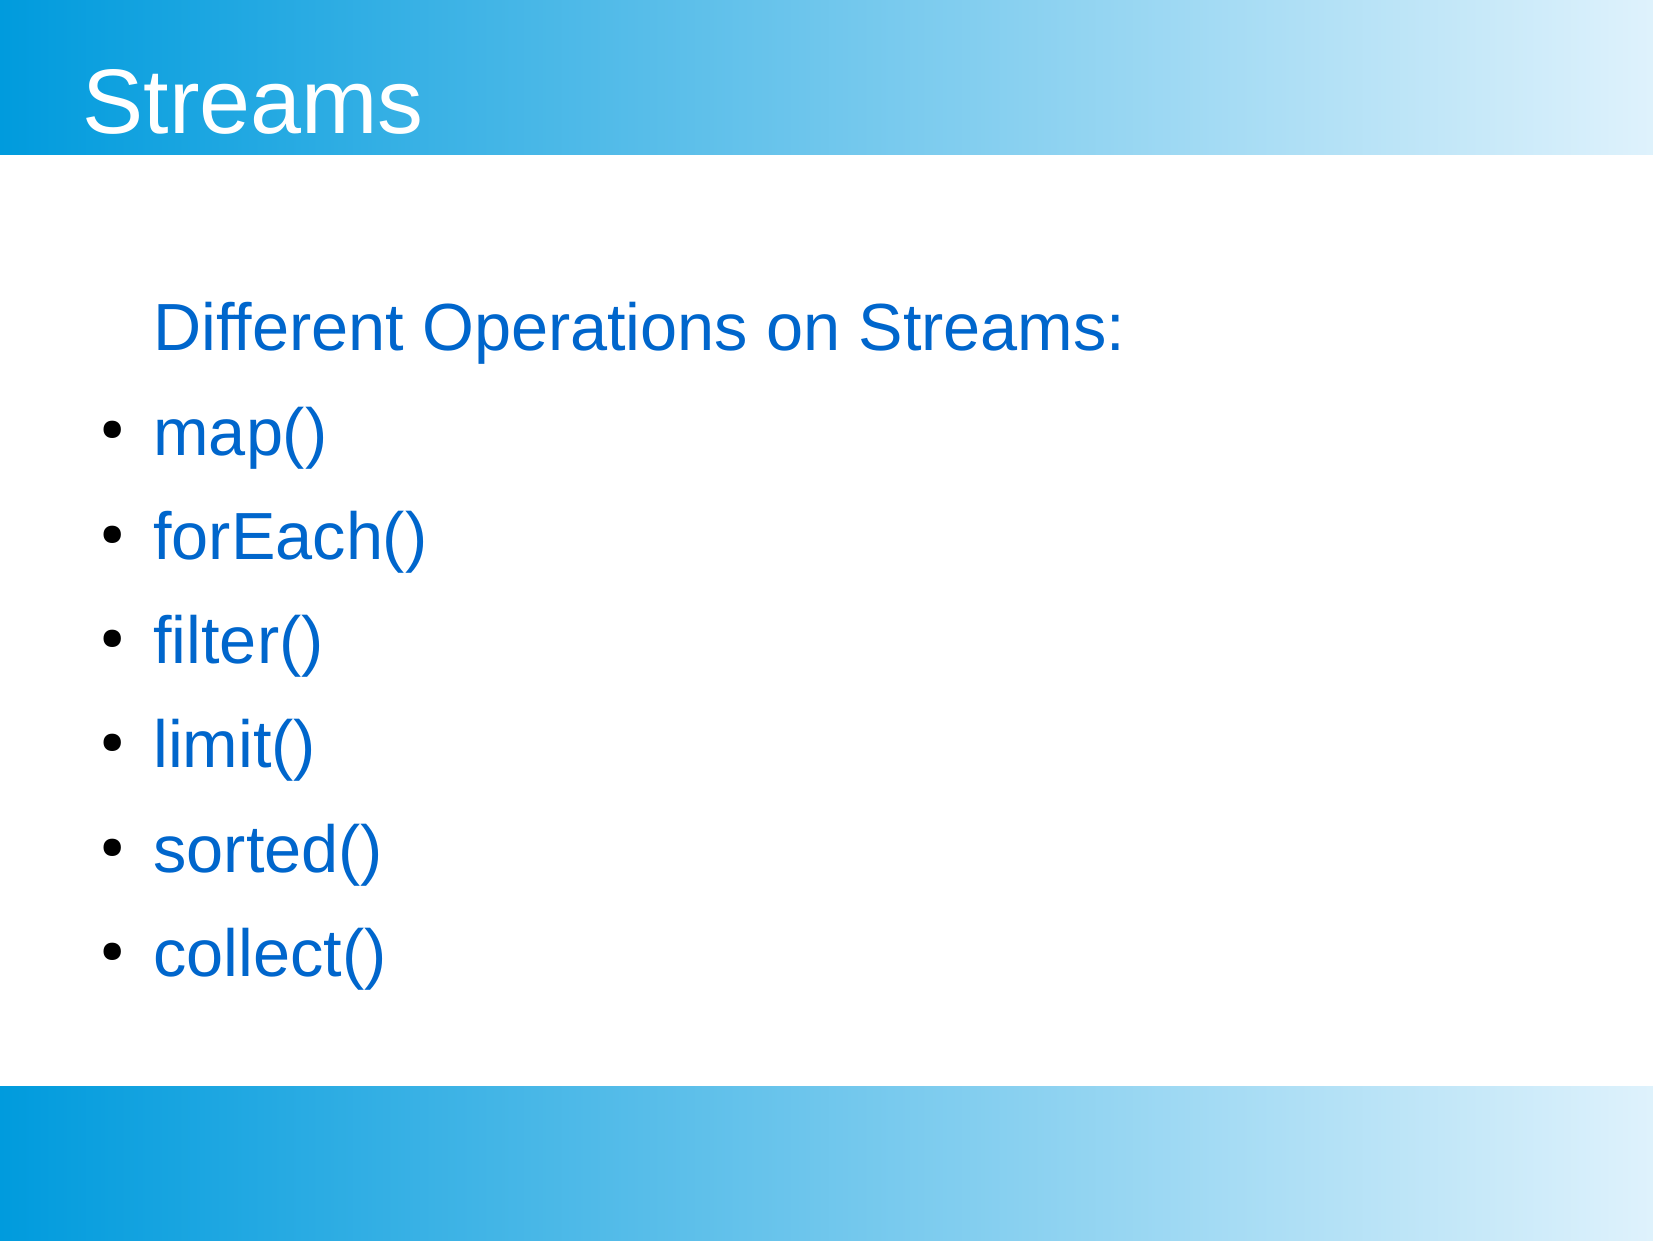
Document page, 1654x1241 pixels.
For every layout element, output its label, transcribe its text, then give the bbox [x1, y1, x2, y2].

title Streams [82, 49, 1571, 155]
list Different Operations on Streams: map() forEach() filter() limit() sorted() collect() [82, 290, 1571, 1010]
